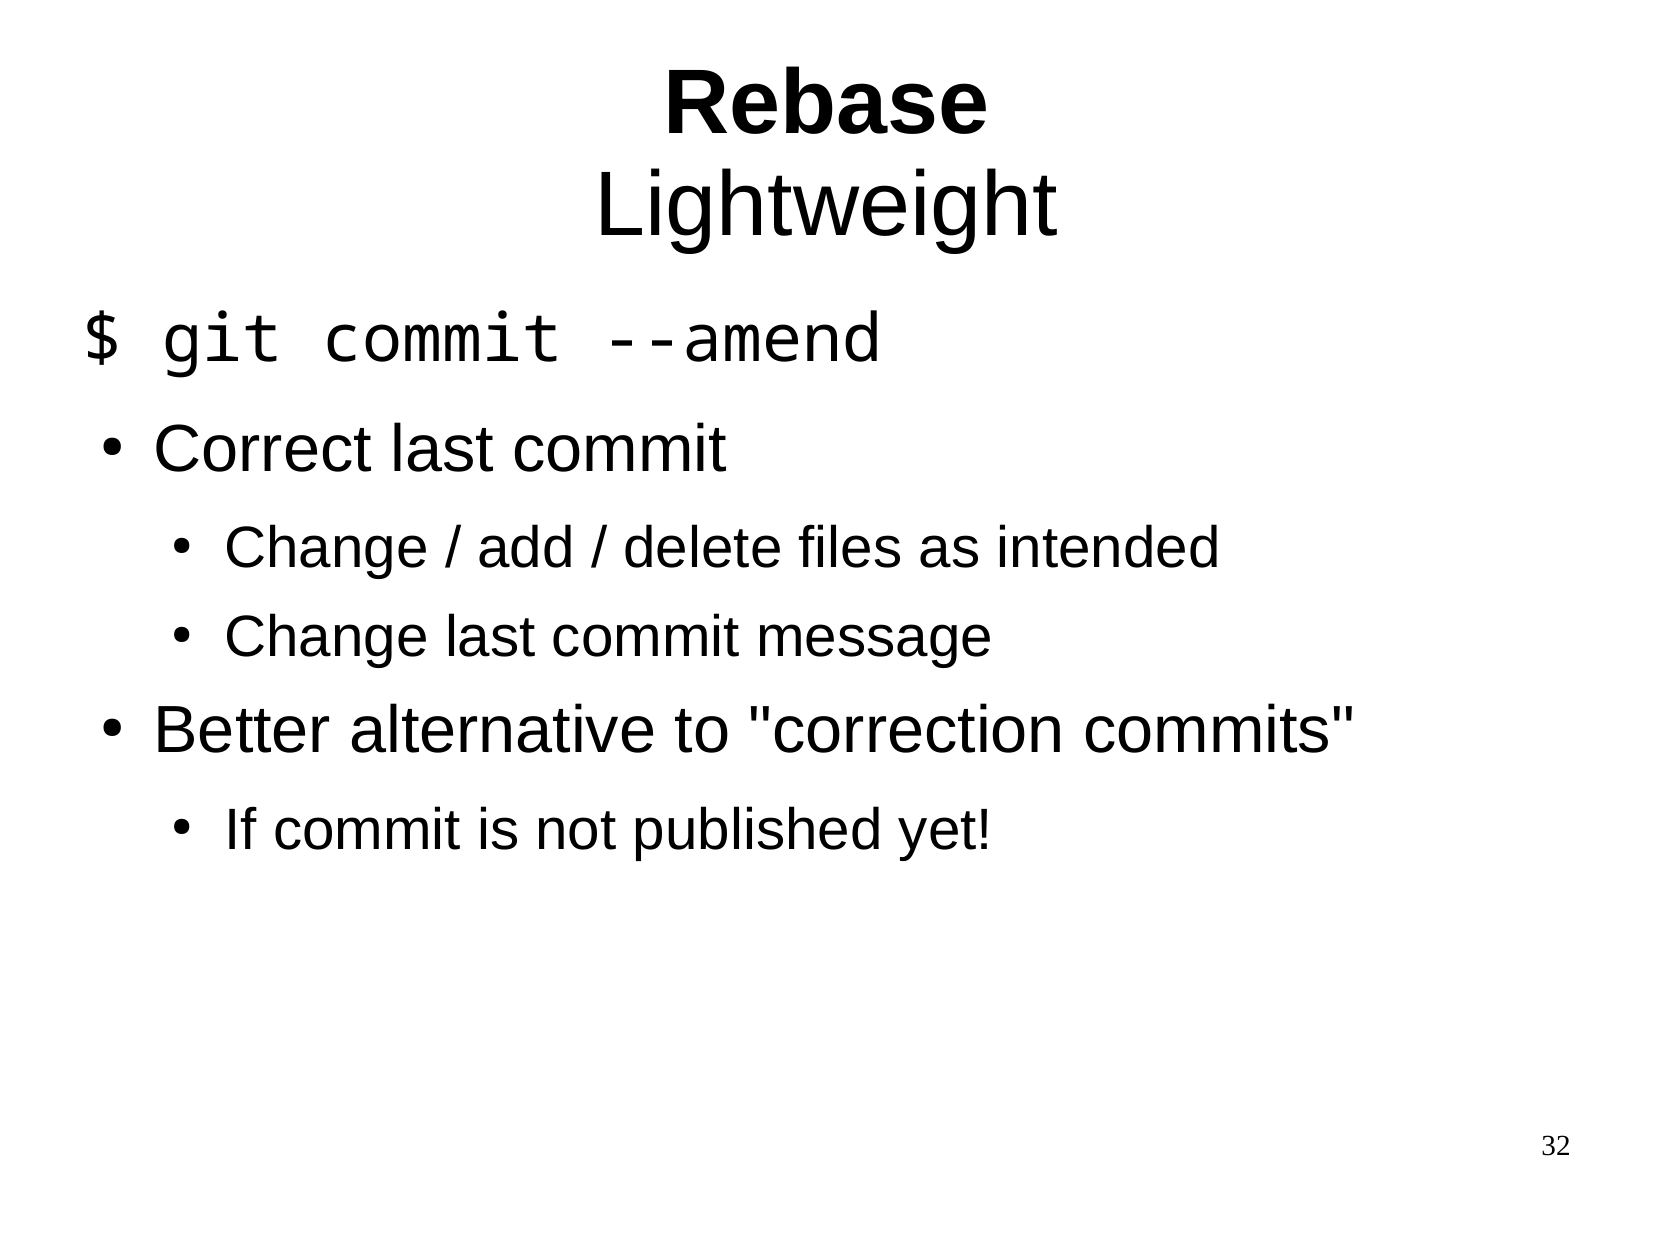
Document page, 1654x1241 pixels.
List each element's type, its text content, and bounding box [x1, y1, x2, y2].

list $ git commit --amend Correct last commit Change / add / delete files as intended Change last commit message Better alternative to "correction commits" If commit is not published yet! [82, 290, 1571, 1010]
title Rebase Lightweight [82, 49, 1571, 257]
